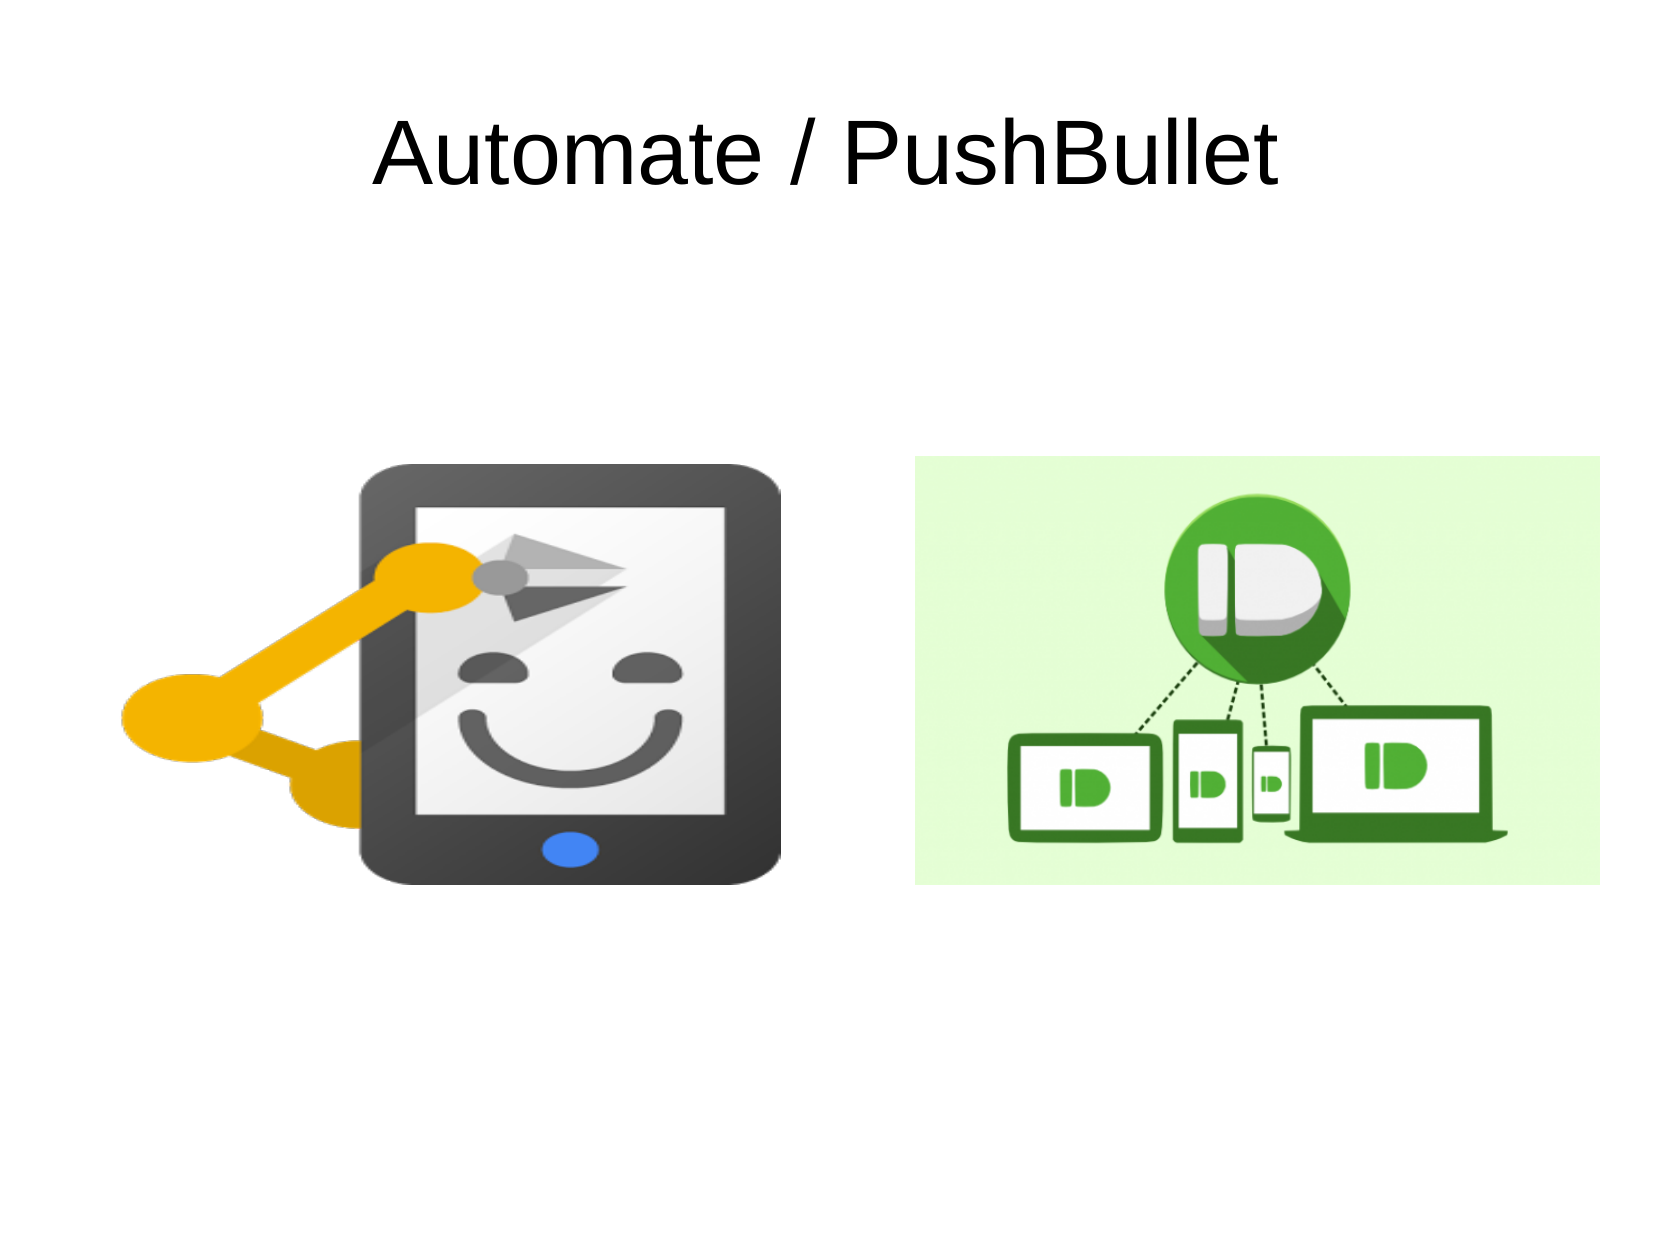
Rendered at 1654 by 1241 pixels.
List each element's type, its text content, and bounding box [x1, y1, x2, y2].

title Automate / PushBullet [82, 49, 1571, 257]
picture [915, 456, 1600, 886]
picture [109, 464, 781, 886]
